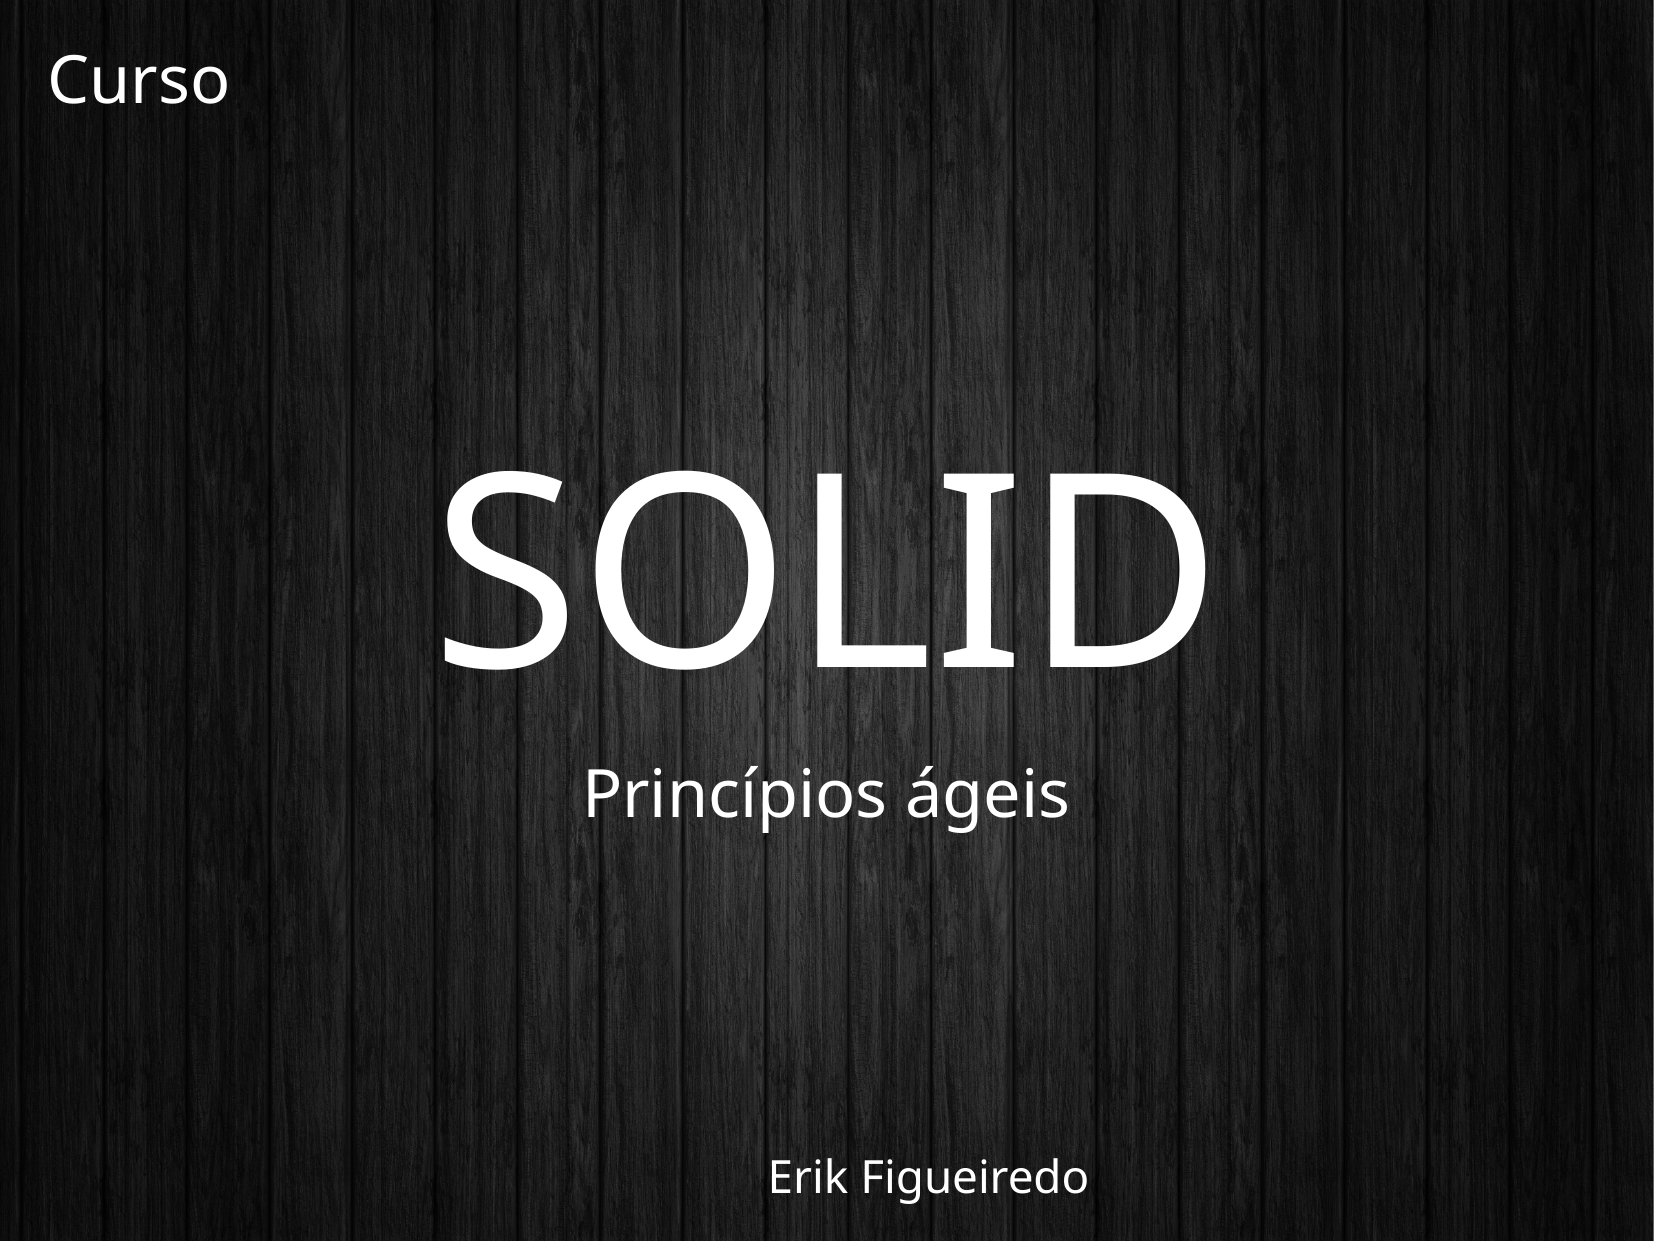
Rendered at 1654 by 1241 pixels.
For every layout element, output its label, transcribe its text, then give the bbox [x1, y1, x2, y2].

text_box Erik Figueiredo [767, 1147, 1595, 1203]
subtitle SOLID Princípios ágeis [82, 394, 1571, 833]
text_box Curso [47, 35, 1087, 119]
